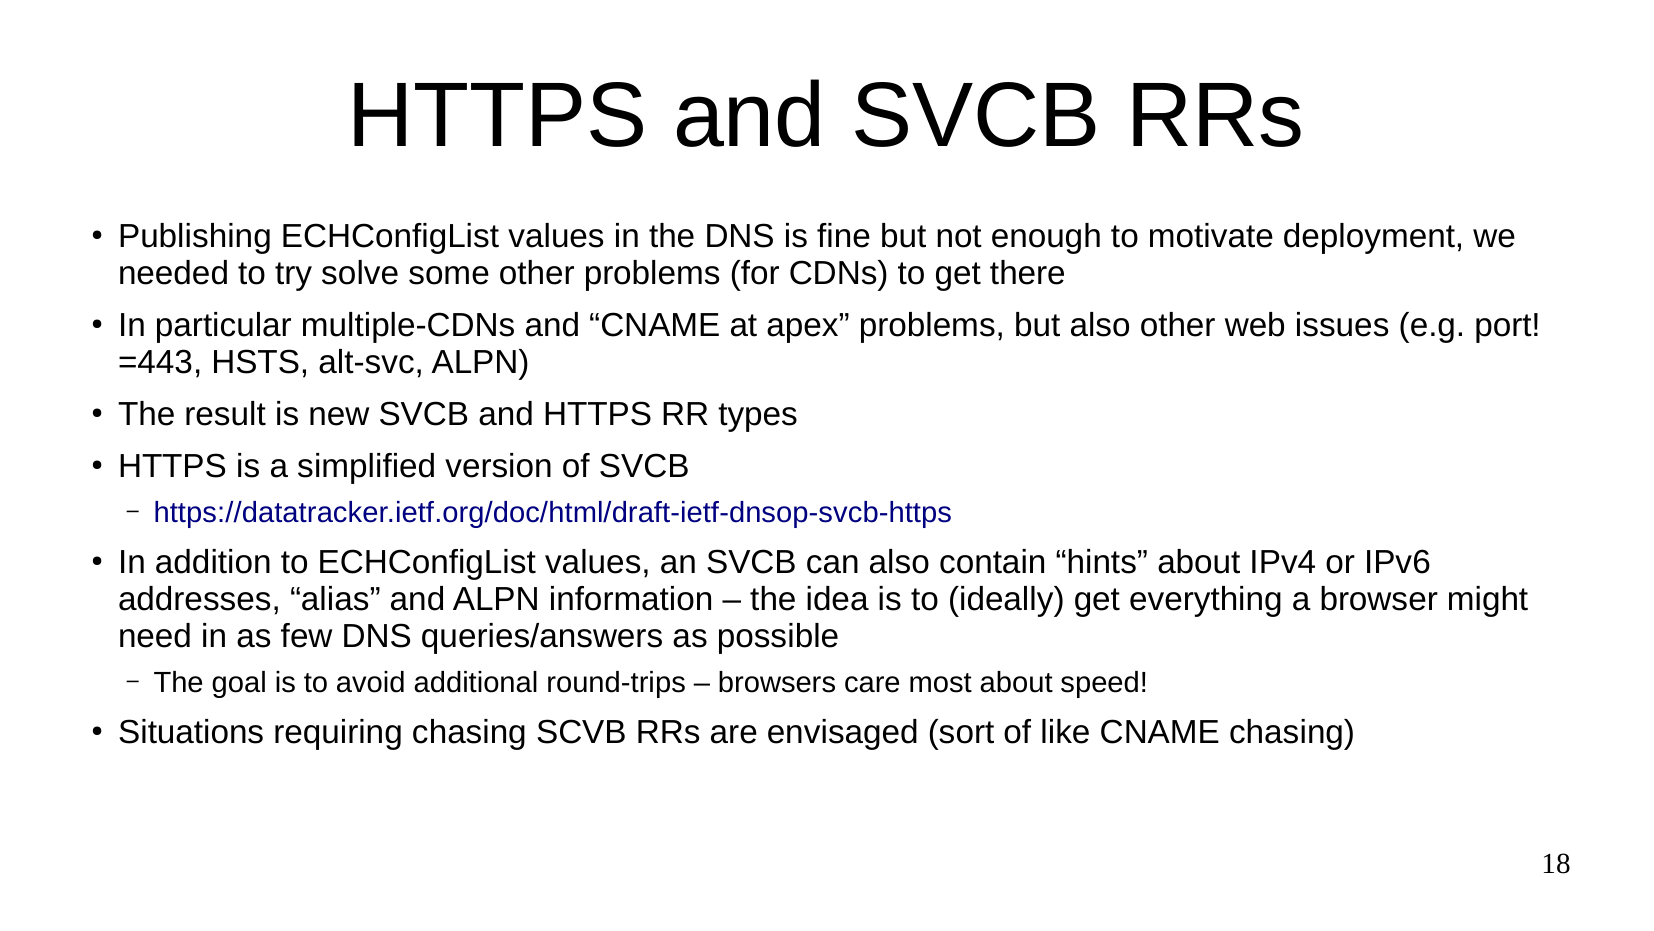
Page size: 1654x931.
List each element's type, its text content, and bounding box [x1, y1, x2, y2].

title HTTPS and SVCB RRs [82, 37, 1571, 193]
list Publishing ECHConfigList values in the DNS is fine but not enough to motivate deployment, we needed to try solve some other problems (for CDNs) to get there In particular multiple-CDNs and “CNAME at apex” problems, but also other web issues (e.g. port!=443, HSTS, alt-svc, ALPN) The result is new SVCB and HTTPS RR types HTTPS is a simplified version of SVCB https://datatracker.ietf.org/doc/html/draft-ietf-dnsop-svcb-https In addition to ECHConfigList values, an SVCB can also contain “hints” about IPv4 or IPv6 addresses, “alias” and ALPN information – the idea is to (ideally) get everything a browser might need in as few DNS queries/answers as possible The goal is to avoid additional round-trips – browsers care most about speed! Situations requiring chasing SCVB RRs are envisaged (sort of like CNAME chasing) [82, 217, 1571, 758]
